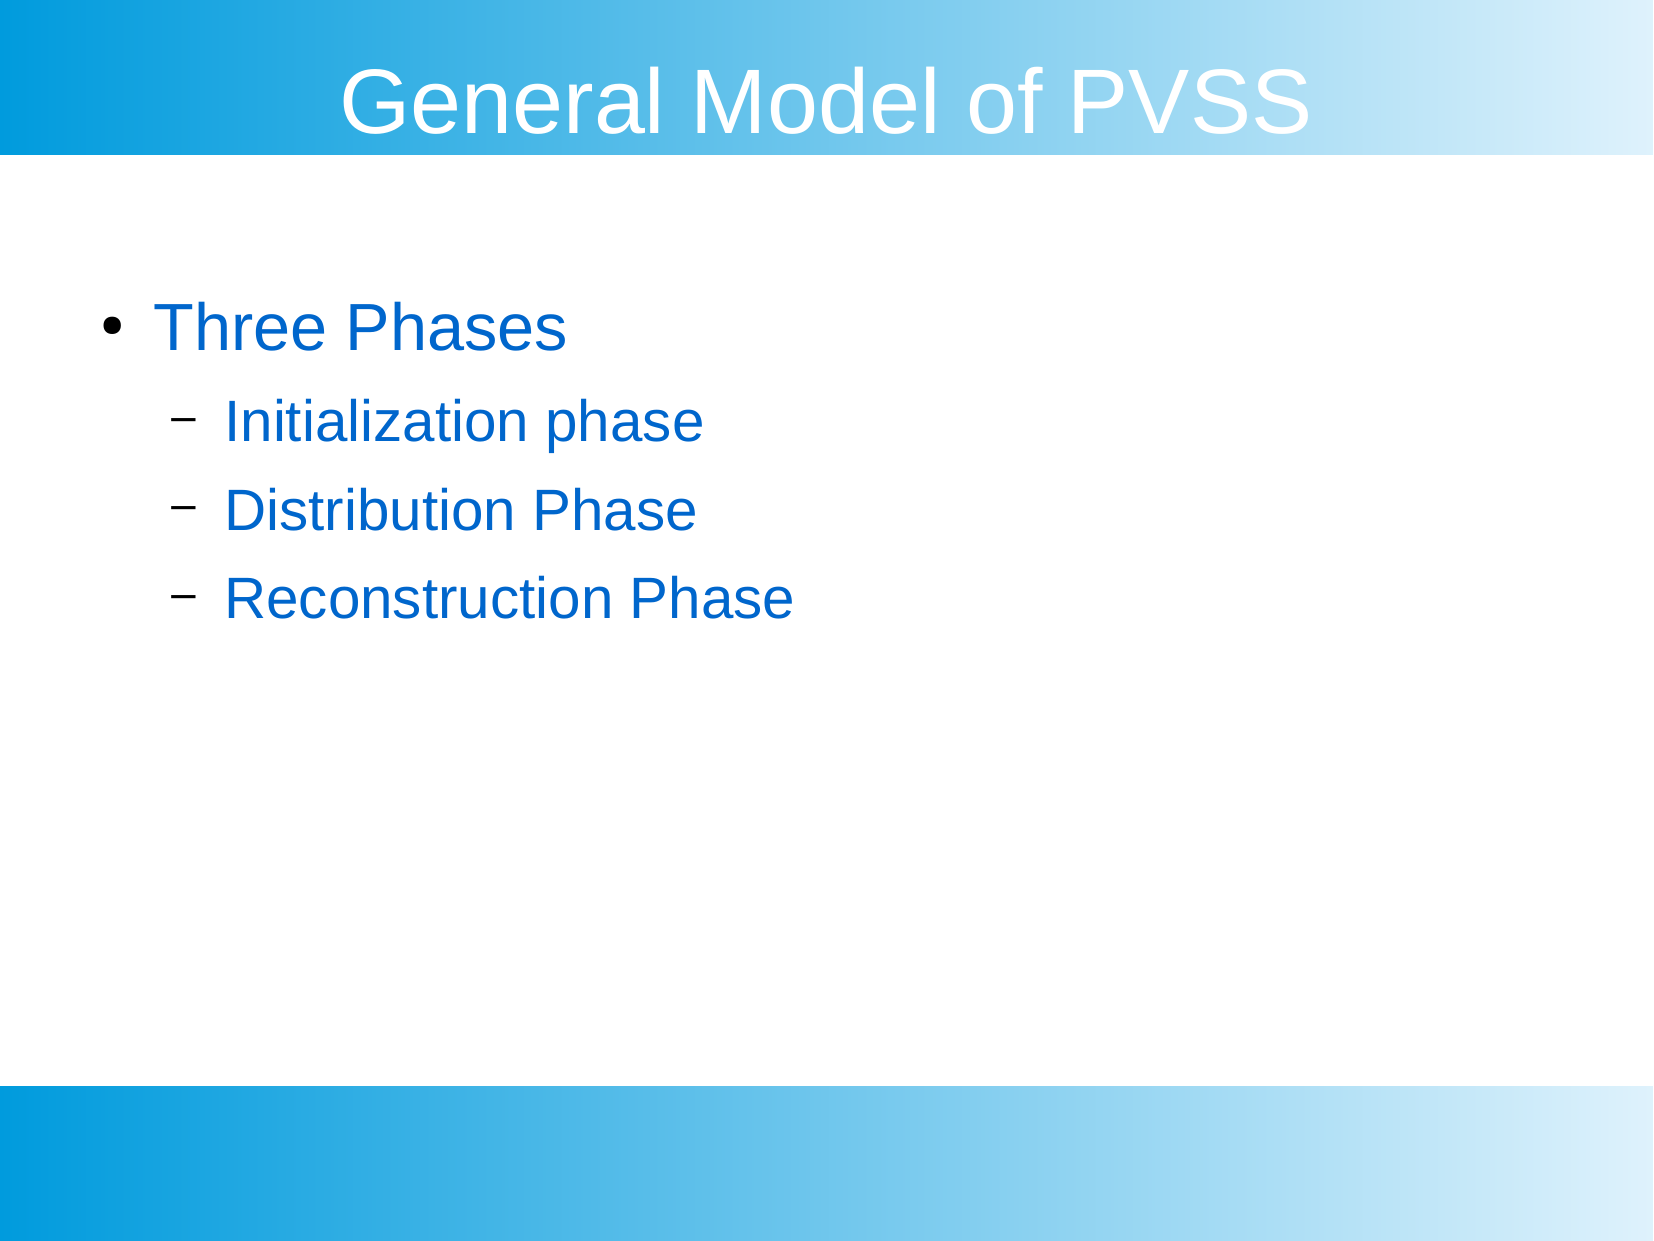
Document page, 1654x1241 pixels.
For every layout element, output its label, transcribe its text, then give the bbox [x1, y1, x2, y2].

title General Model of PVSS [82, 49, 1571, 155]
list Three Phases Initialization phase Distribution Phase Reconstruction Phase [82, 290, 1571, 1010]
